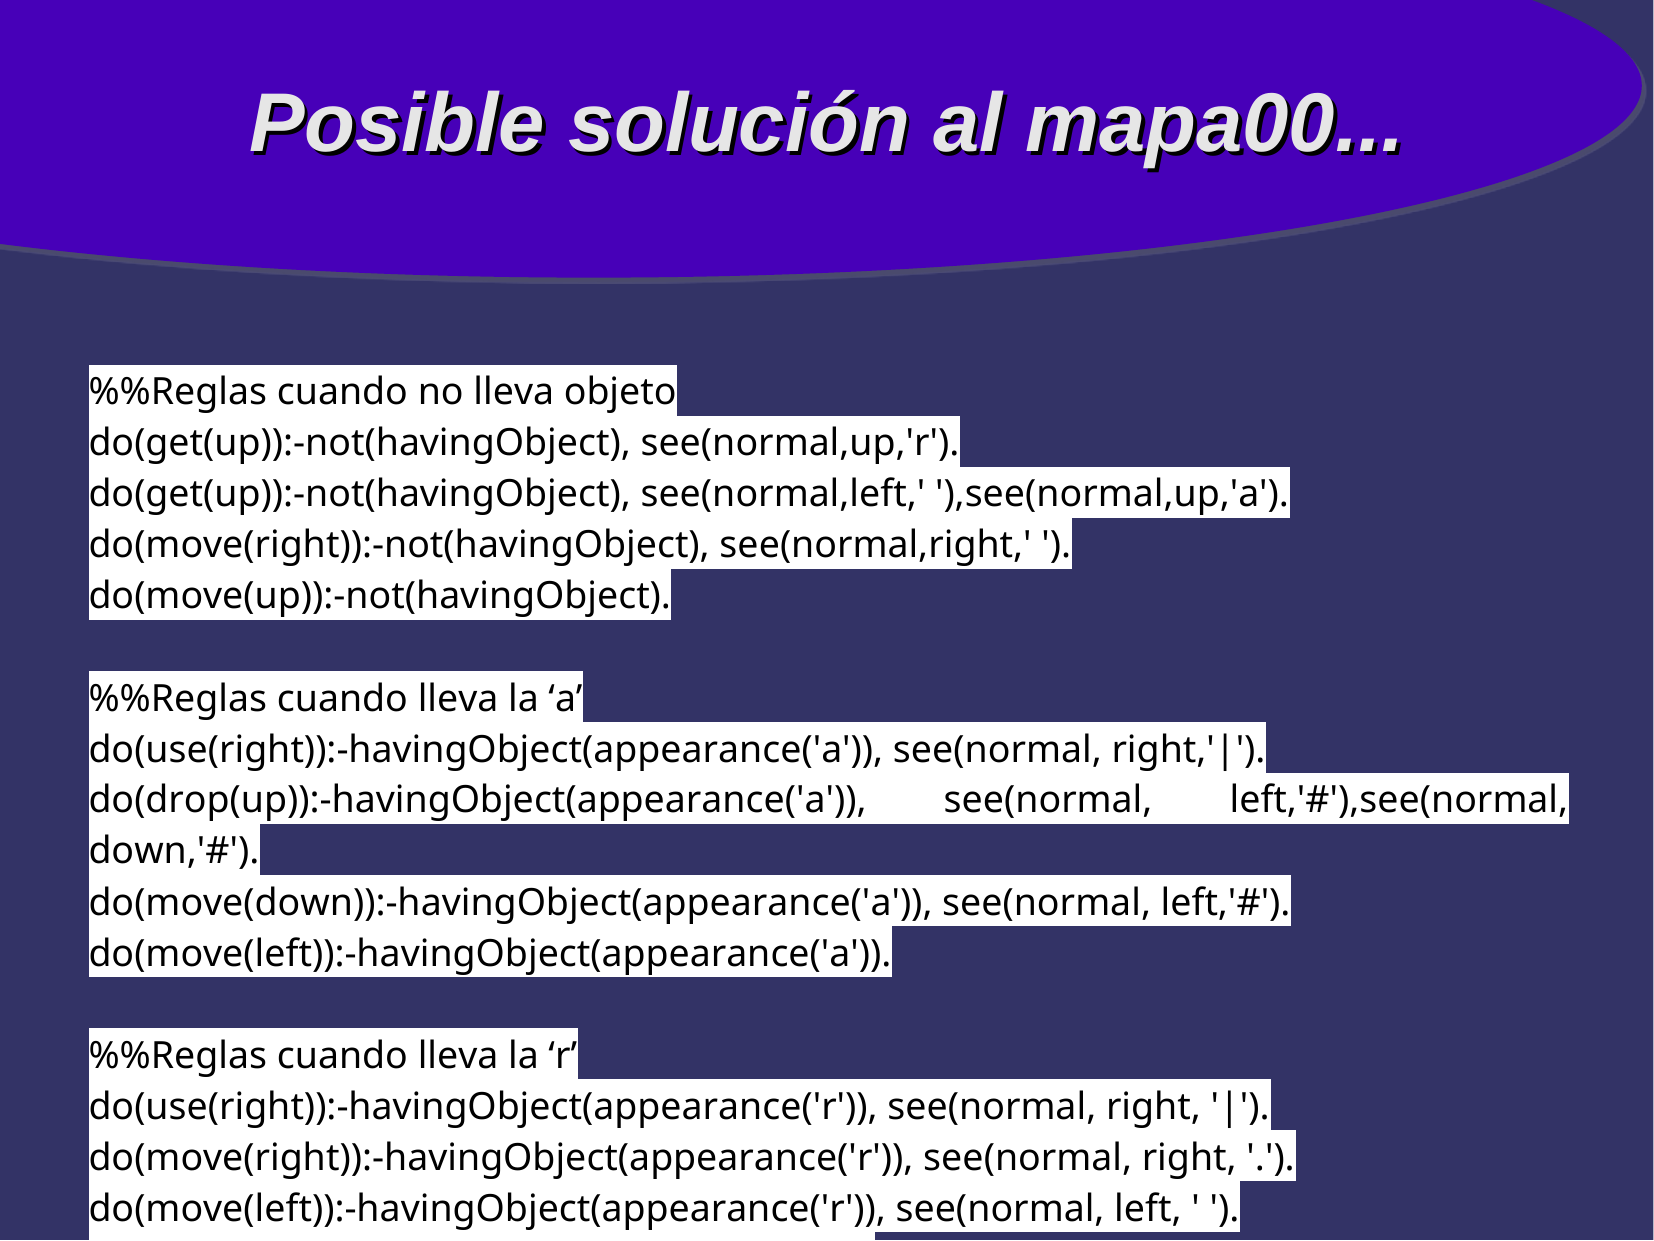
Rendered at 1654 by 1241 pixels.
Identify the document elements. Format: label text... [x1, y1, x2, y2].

title Posible solución al mapa00... [121, 19, 1534, 227]
list %%Reglas cuando no lleva objeto do(get(up)):-not(havingObject), see(normal,up,'r'). do(get(up)):-not(havingObject), see(normal,left,' '),see(normal,up,'a'). do(move(right)):-not(havingObject), see(normal,right,' '). do(move(up)):-not(havingObject). %%Reglas cuando lleva la ‘a’ do(use(right)):-havingObject(appearance('a')), see(normal, right,'|'). do(drop(up)):-havingObject(appearance('a')), see(normal, left,'#'),see(normal, down,'#'). do(move(down)):-havingObject(appearance('a')), see(normal, left,'#'). do(move(left)):-havingObject(appearance('a')). %%Reglas cuando lleva la ‘r’ do(use(right)):-havingObject(appearance('r')), see(normal, right, '|'). do(move(right)):-havingObject(appearance('r')), see(normal, right, '.'). do(move(left)):-havingObject(appearance('r')), see(normal, left, ' '). do(move(up)):-havingObject(appearance('r')). [88, 364, 1570, 1147]
